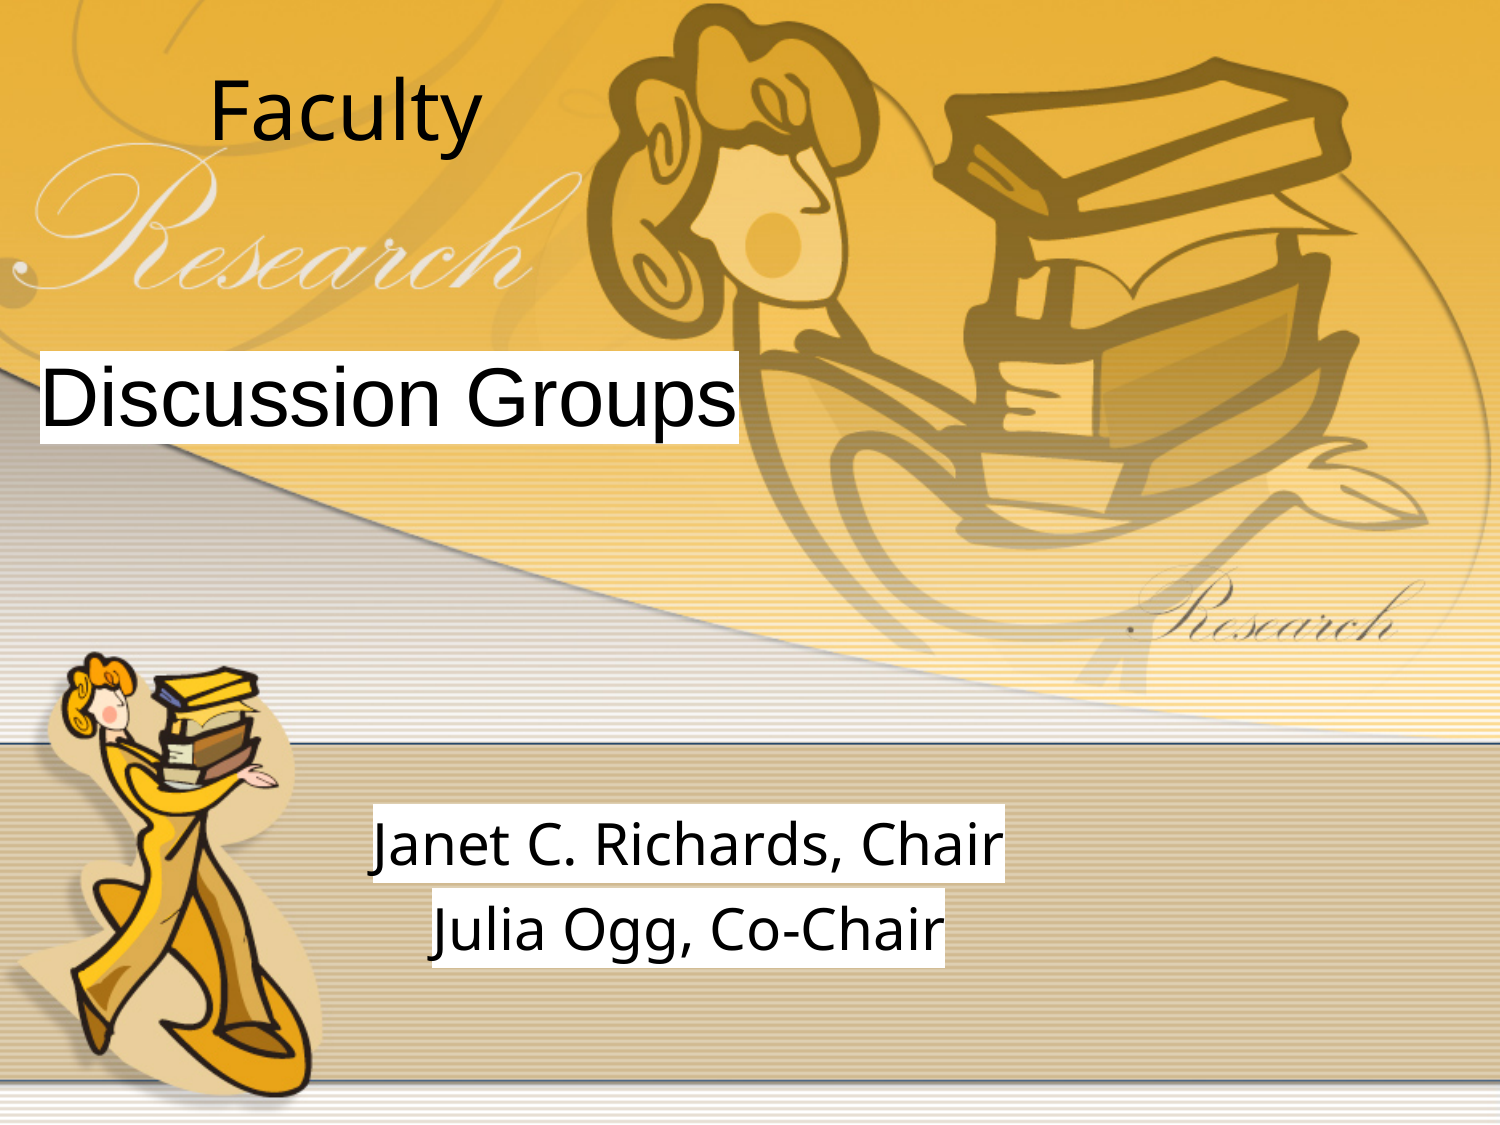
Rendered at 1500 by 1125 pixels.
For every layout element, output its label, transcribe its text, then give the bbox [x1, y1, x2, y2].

text_box Faculty [125, 50, 588, 167]
title Discussion Groups [24, 312, 826, 451]
subtitle Janet C. Richards, Chair Julia Ogg, Co-Chair [357, 800, 1376, 912]
picture [0, 0, 1500, 1125]
